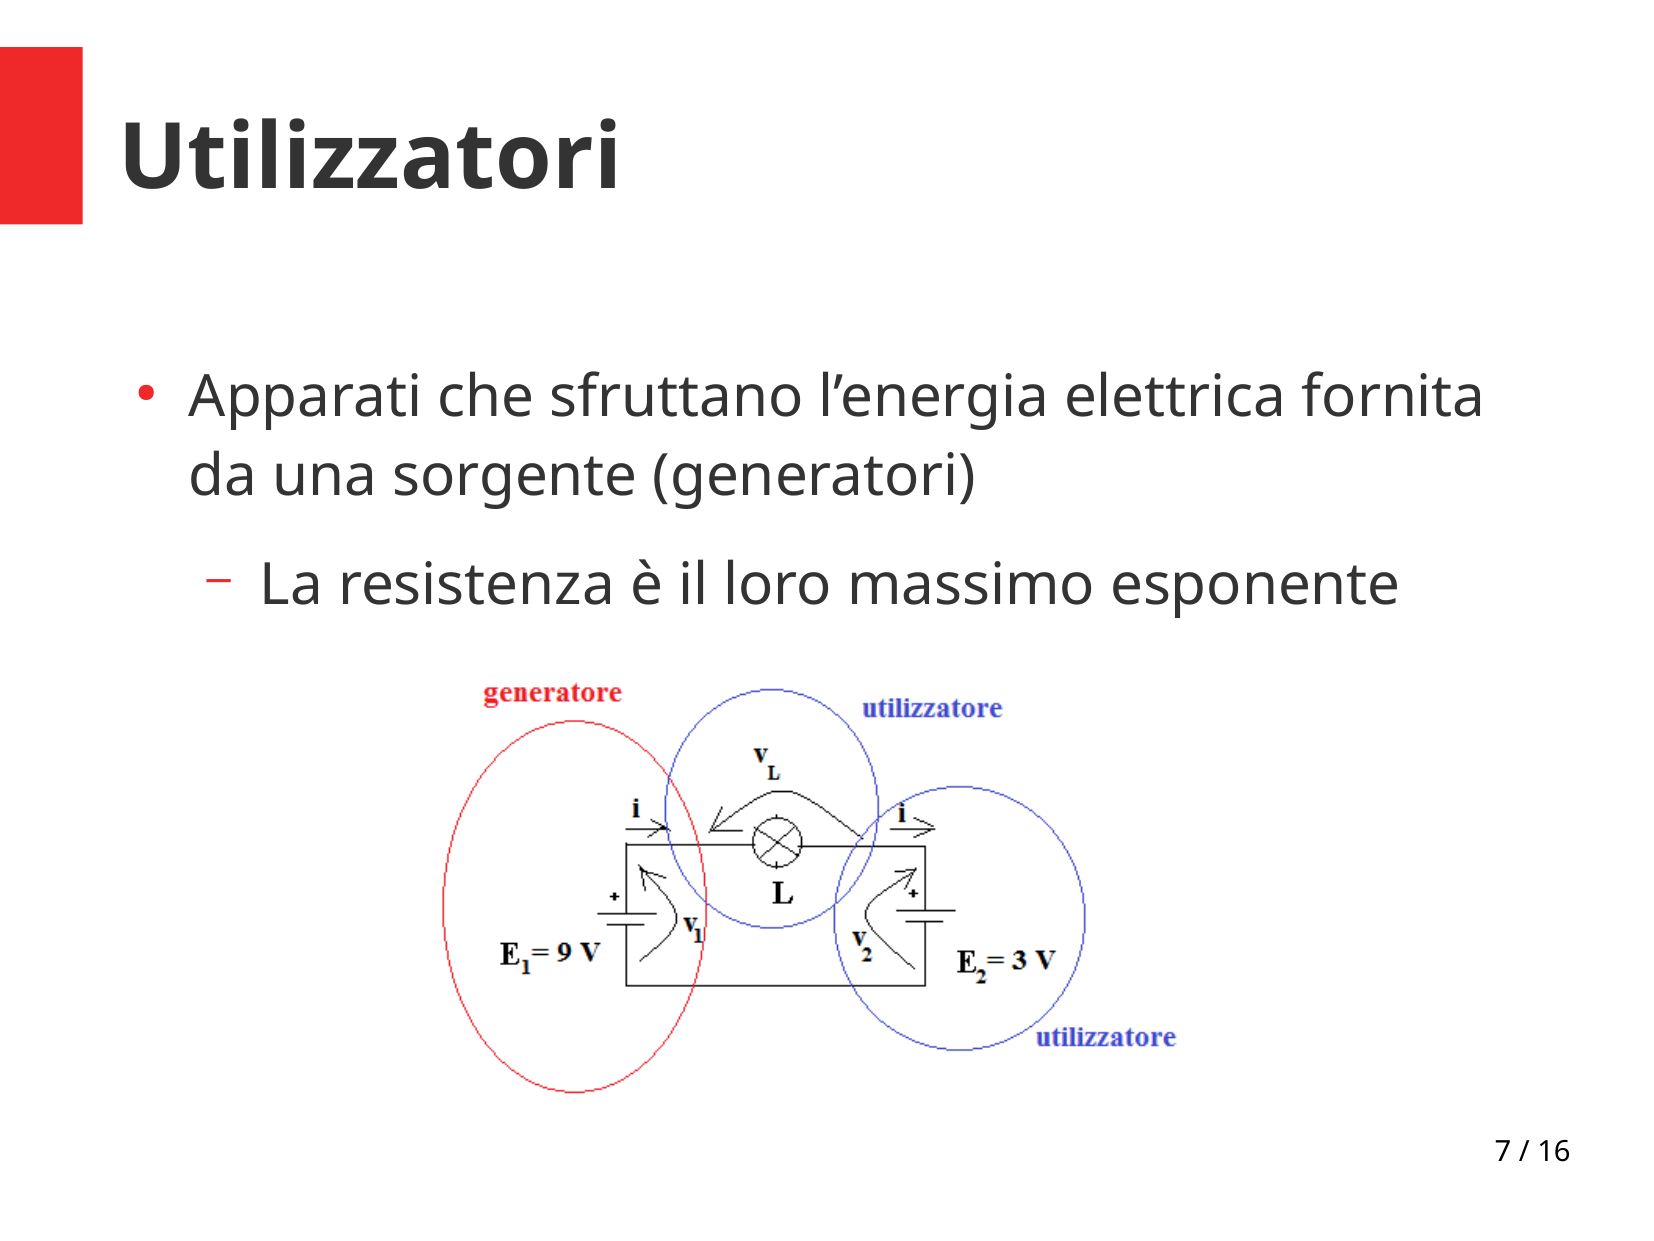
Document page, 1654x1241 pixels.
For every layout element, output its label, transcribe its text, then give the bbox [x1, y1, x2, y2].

list Apparati che sfruttano l’energia elettrica fornita da una sorgente (generatori) La resistenza è il loro massimo esponente [118, 354, 1536, 1074]
picture [413, 625, 1236, 1131]
title Utilizzatori [118, 49, 1571, 257]
